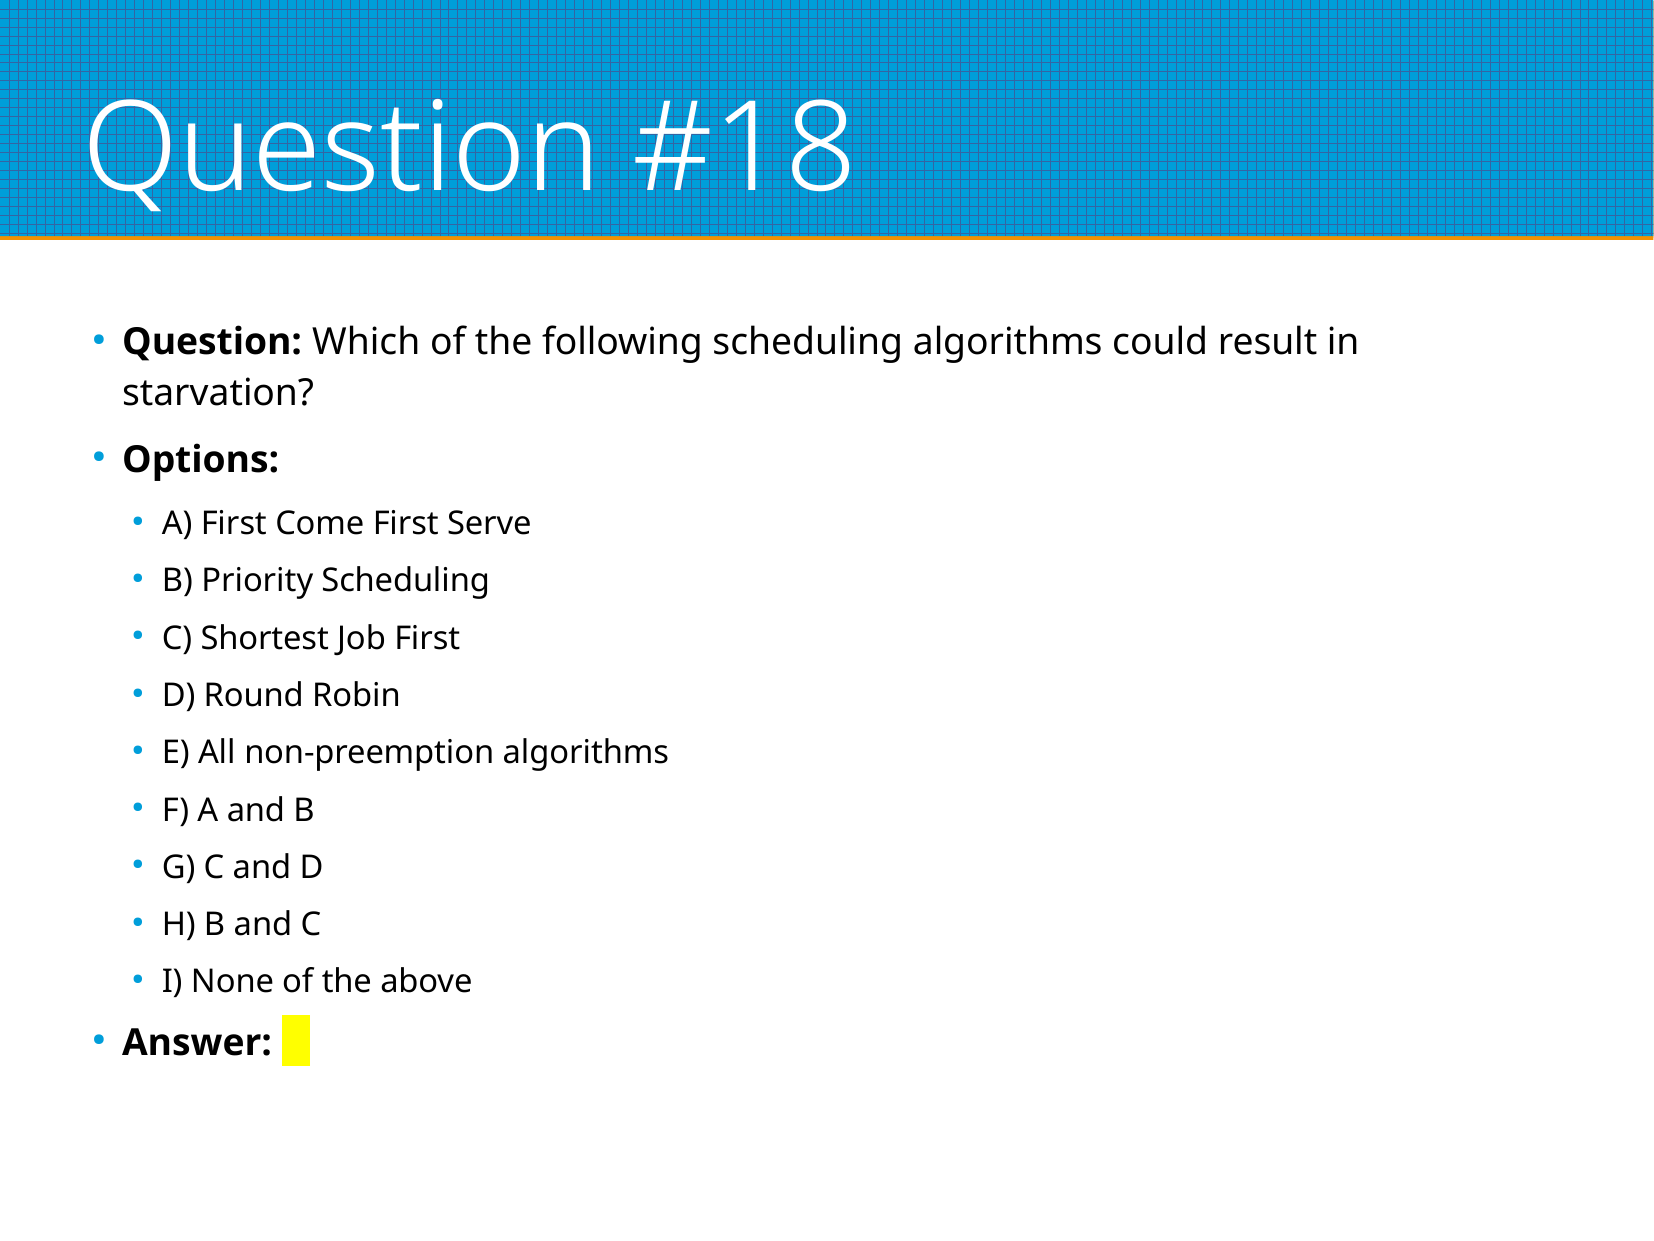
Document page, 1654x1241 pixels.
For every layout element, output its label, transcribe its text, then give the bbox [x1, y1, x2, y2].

list Question: Which of the following scheduling algorithms could result in starvation? Options: A) First Come First Serve B) Priority Scheduling C) Shortest Job First D) Round Robin E) All non-preemption algorithms F) A and B G) C and D H) B and C I) None of the above Answer: H [82, 314, 1563, 1081]
title Question #18 [82, 19, 1571, 227]
